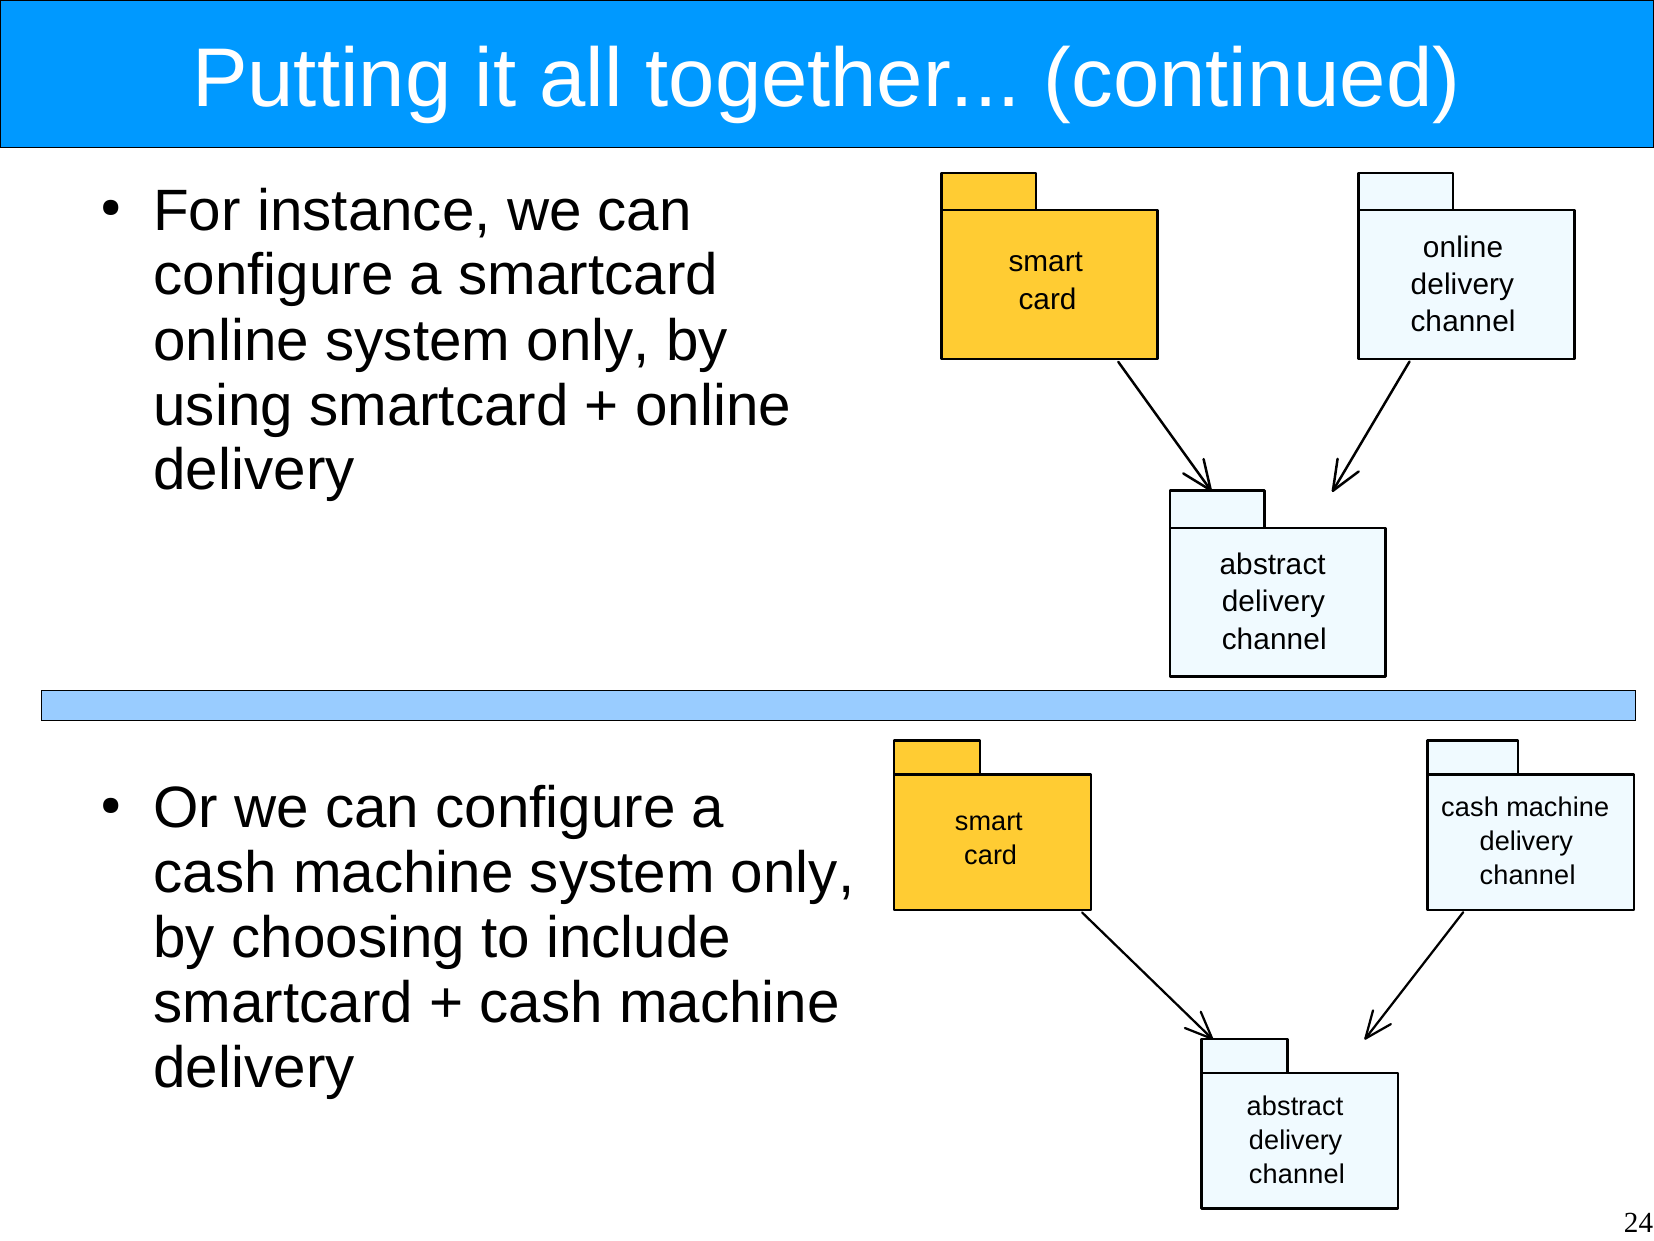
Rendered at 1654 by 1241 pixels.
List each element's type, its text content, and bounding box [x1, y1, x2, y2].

list For instance, we can configure a smartcard online system only, by using smartcard + online delivery Or we can configure a cash machine system only, by choosing to include smartcard + cash machine delivery [82, 721, 857, 1241]
picture [891, 738, 1636, 1211]
list For instance, we can configure a smartcard online system only, by using smartcard + online delivery Or we can configure a cash machine system only, by choosing to include smartcard + cash machine delivery [82, 177, 857, 690]
title Putting it all together... (continued) [82, 13, 1571, 142]
text_box [41, 690, 1636, 721]
picture [939, 170, 1577, 680]
